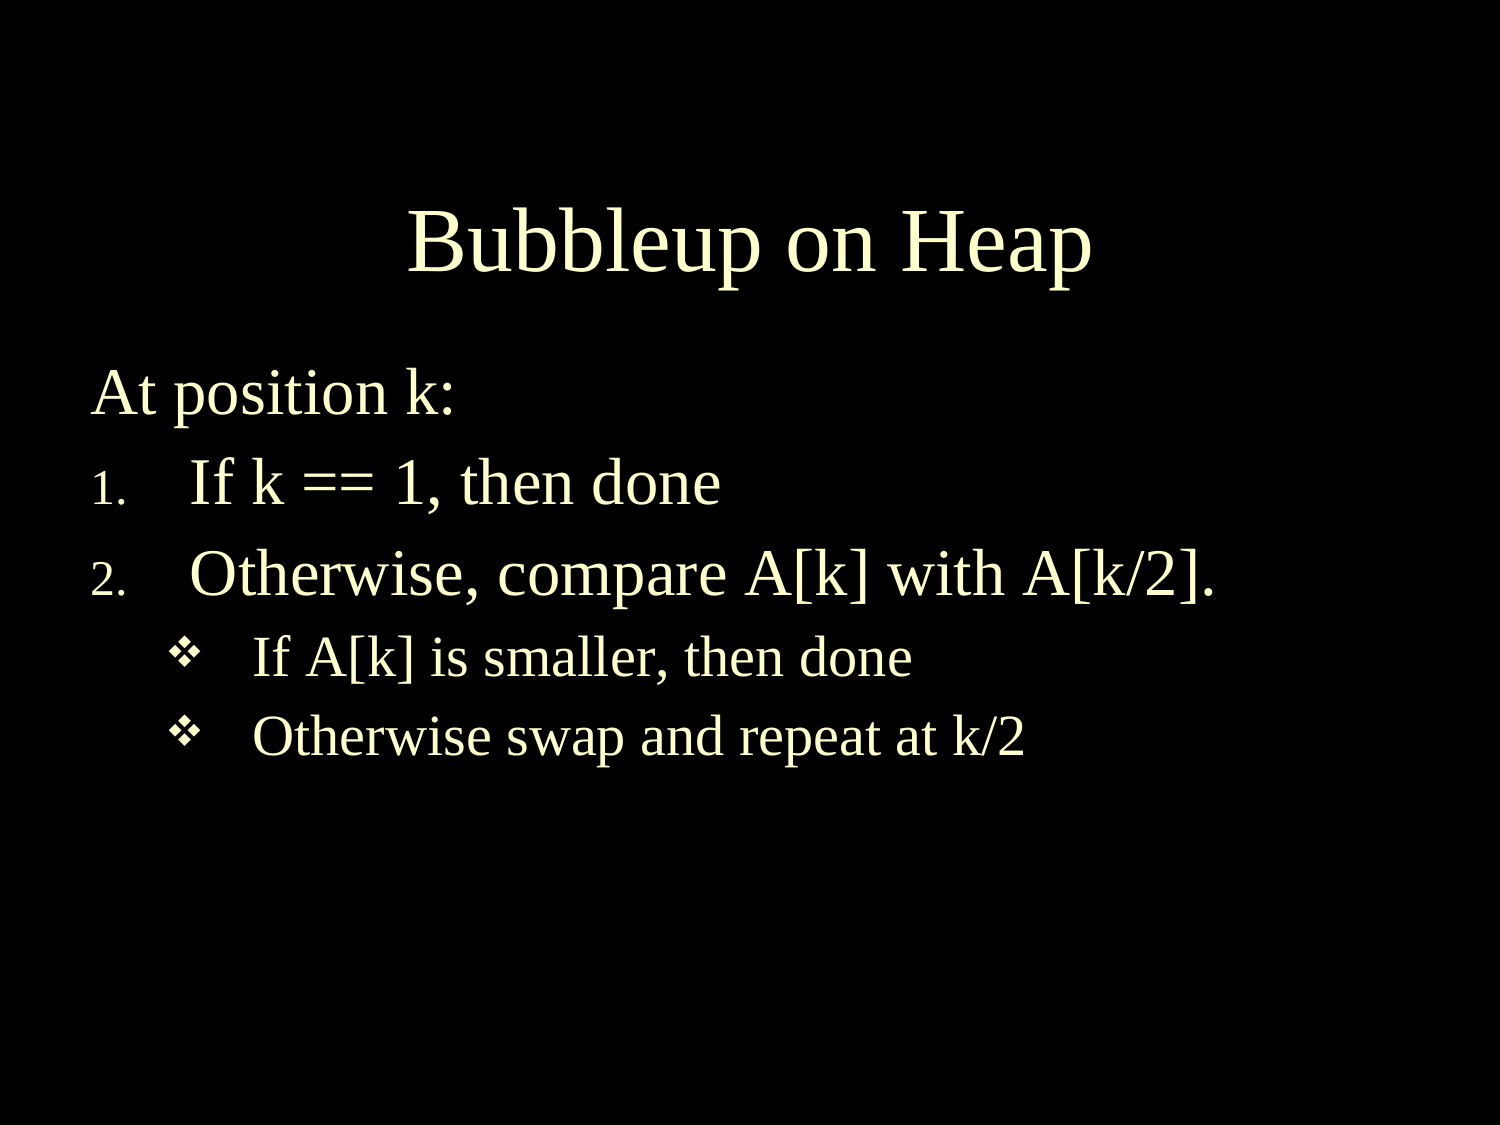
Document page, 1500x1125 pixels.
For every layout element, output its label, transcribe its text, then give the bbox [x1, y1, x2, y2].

title Bubbleup on Heap [22, 145, 1480, 336]
list At position k: If k == 1, then done Otherwise, compare A[k] with A[k/2]. If A[k] is smaller, then done Otherwise swap and repeat at k/2 [75, 347, 1482, 1026]
